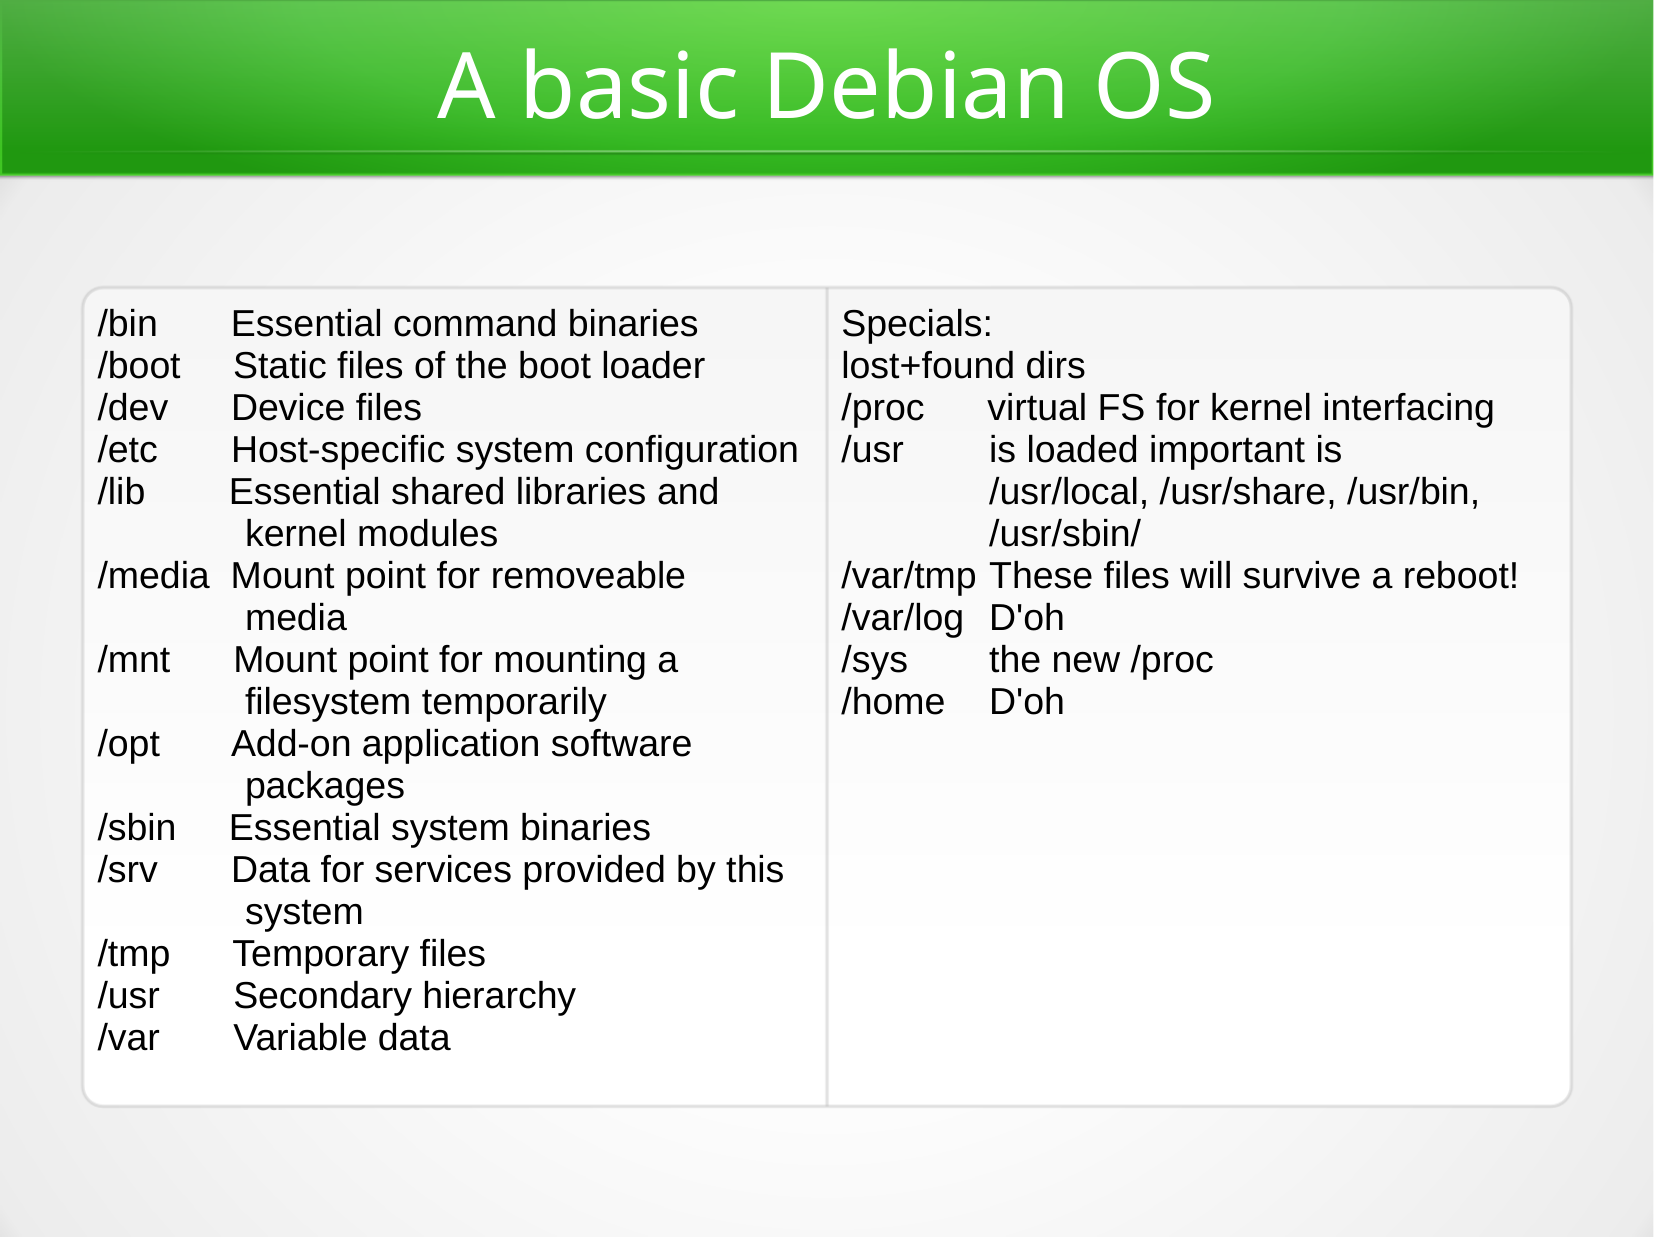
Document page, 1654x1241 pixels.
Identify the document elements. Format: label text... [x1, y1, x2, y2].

title A basic Debian OS [82, 11, 1571, 154]
text_box Specials: lost+found dirs /proc virtual FS for kernel interfacing /usr is loaded important is /usr/local, /usr/share, /usr/bin, /usr/sbin/ /var/tmp These files will survive a reboot! /var/log D'oh /sys the new /proc /home D'oh [826, 295, 1560, 1099]
picture [0, 0, 1654, 1237]
text_box /bin Essential command binaries /boot Static files of the boot loader /dev Device files /etc Host-specific system configuration /lib Essential shared libraries and kernel modules /media Mount point for removeable media /mnt Mount point for mounting a filesystem temporarily /opt Add-on application software packages /sbin Essential system binaries /srv Data for services provided by this system /tmp Temporary files /usr Secondary hierarchy /var Variable data [82, 295, 815, 1099]
